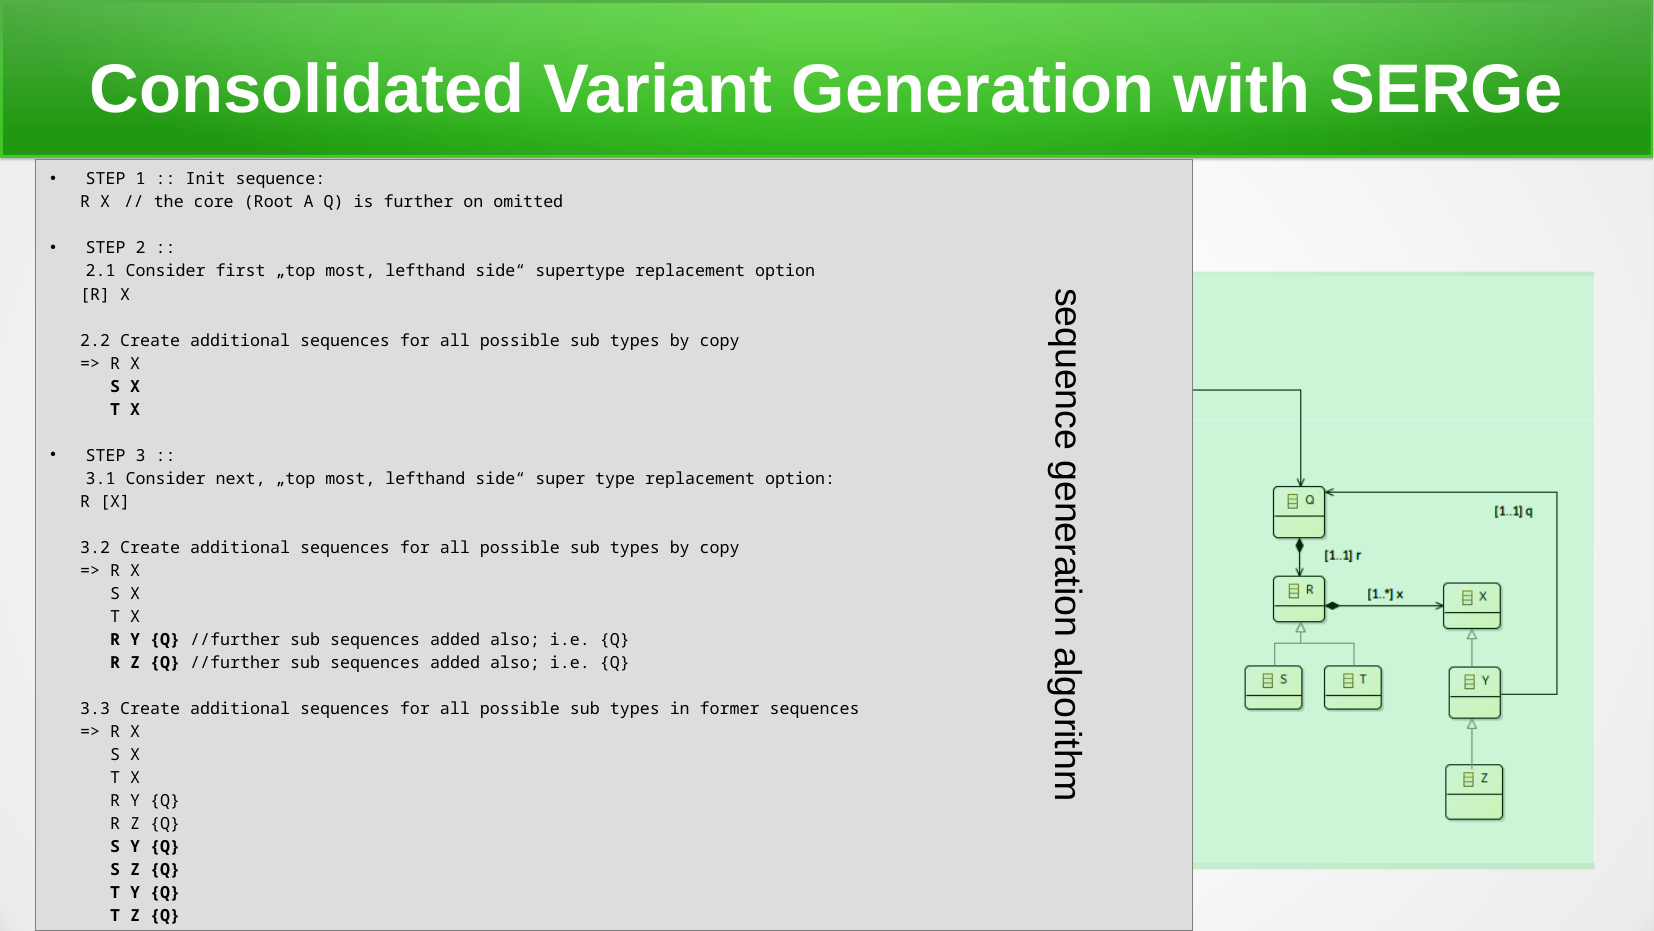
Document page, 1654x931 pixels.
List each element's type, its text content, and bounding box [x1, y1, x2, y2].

title Consolidated Variant Generation with SERGe [82, 35, 1571, 142]
text_box STEP 1 :: Init sequence: R X // the core (Root A Q) is further on omitted STEP 2 :: 2.1 Consider first „top most, lefthand side“ supertype replacement option [R] X 2.2 Create additional sequences for all possible sub types by copy => R X S X T X STEP 3 :: 3.1 Consider next, „top most, lefthand side“ super type replacement option: R [X] 3.2 Create additional sequences for all possible sub types by copy => R X S X T X R Y {Q} //further sub sequences added also; i.e. {Q} R Z {Q} //further sub sequences added also; i.e. {Q} 3.3 Create additional sequences for all possible sub types in former sequences => R X S X T X R Y {Q} R Z {Q} S Y {Q} S Z {Q} T Y {Q} T Z {Q} STEP 4 :: Consider next unvisited sequence in the previous list, go back to step 2 until no sub type replacement option is left [35, 159, 1193, 931]
text_box sequence generation algorithm [1039, 273, 1098, 817]
text_box [1193, 271, 1595, 870]
